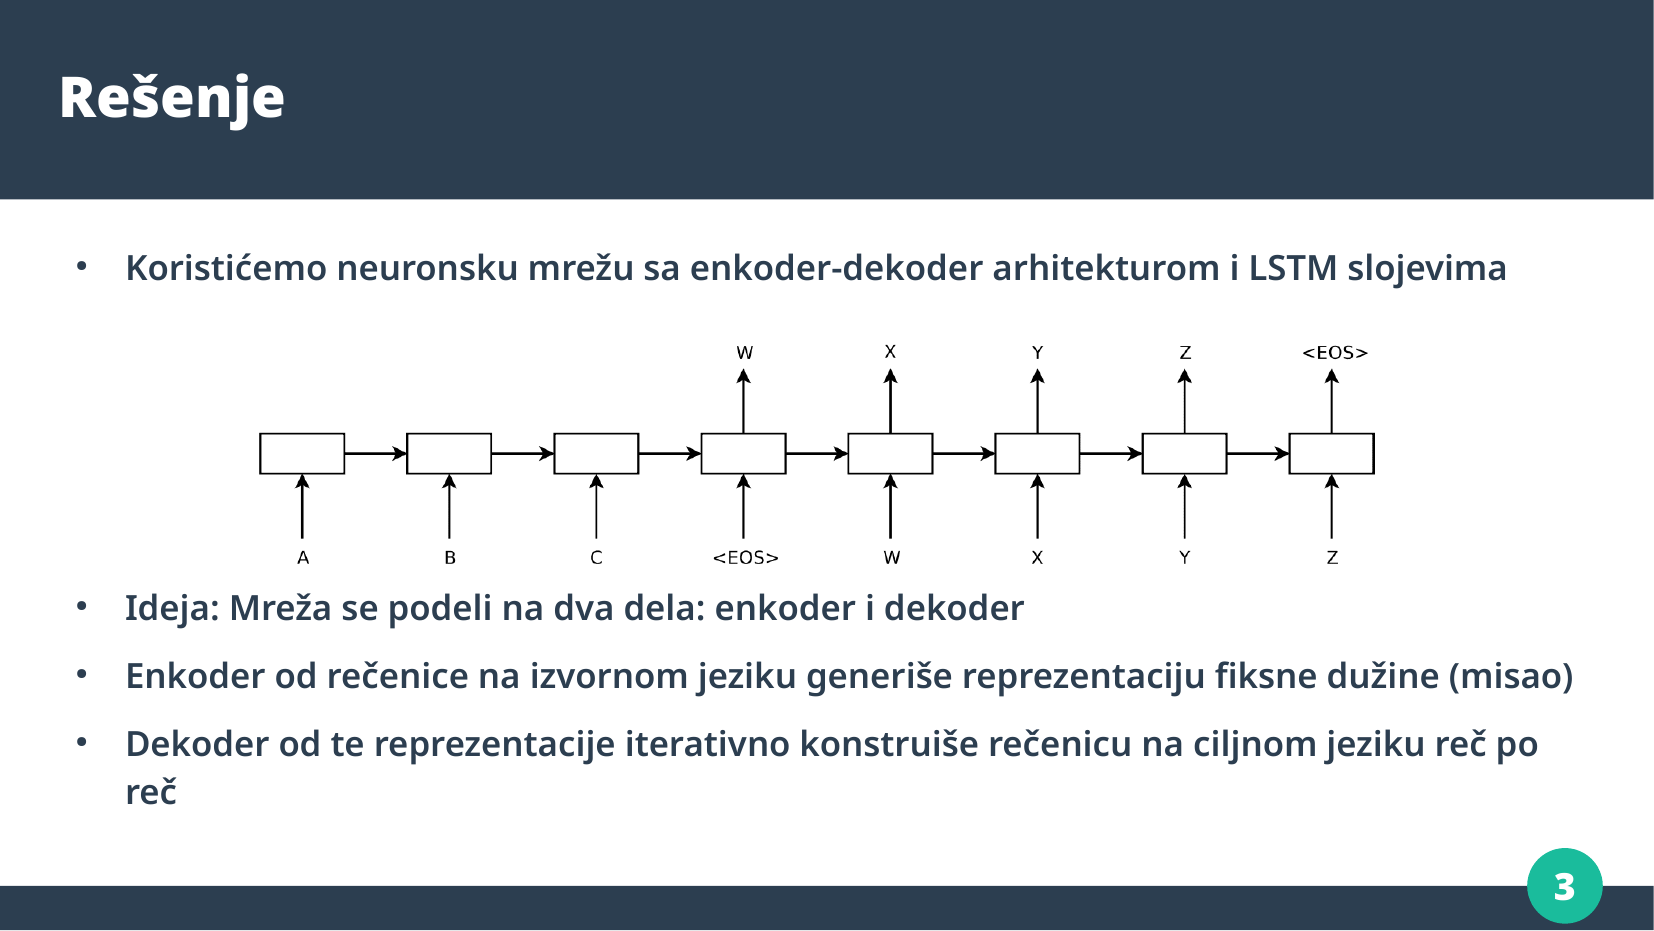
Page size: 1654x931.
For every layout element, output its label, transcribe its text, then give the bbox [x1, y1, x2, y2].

title Rešenje [59, 37, 1595, 156]
list Koristićemo neuronsku mrežu sa enkoder-dekoder arhitekturom i LSTM slojevima Ideja: Mreža se podeli na dva dela: enkoder i dekoder Enkoder od rečenice na izvornom jeziku generiše reprezentaciju fiksne dužine (misao) Dekoder od te reprezentacije iterativno konstruiše rečenicu na ciljnom jeziku reč po reč [59, 243, 1595, 864]
